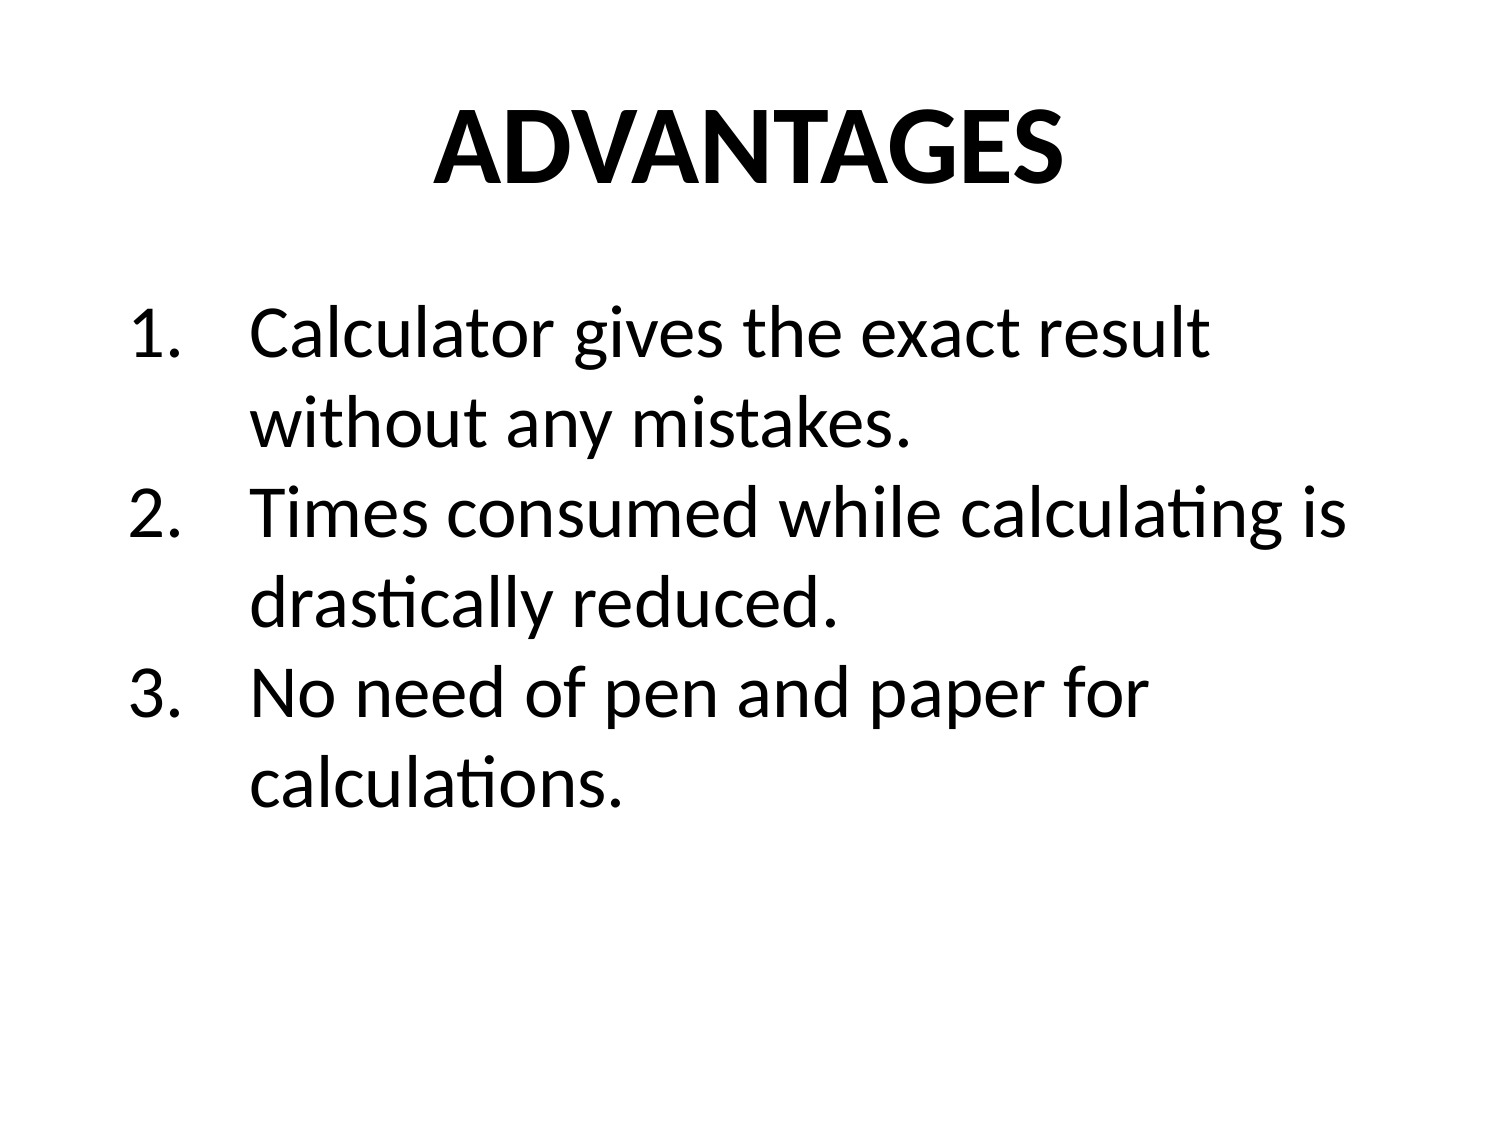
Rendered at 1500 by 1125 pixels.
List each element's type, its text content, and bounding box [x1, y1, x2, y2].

text_box Calculator gives the exact result without any mistakes. Times consumed while calculating is drastically reduced. No need of pen and paper for calculations. [112, 274, 1413, 830]
title ADVANTAGES [75, 45, 1425, 233]
